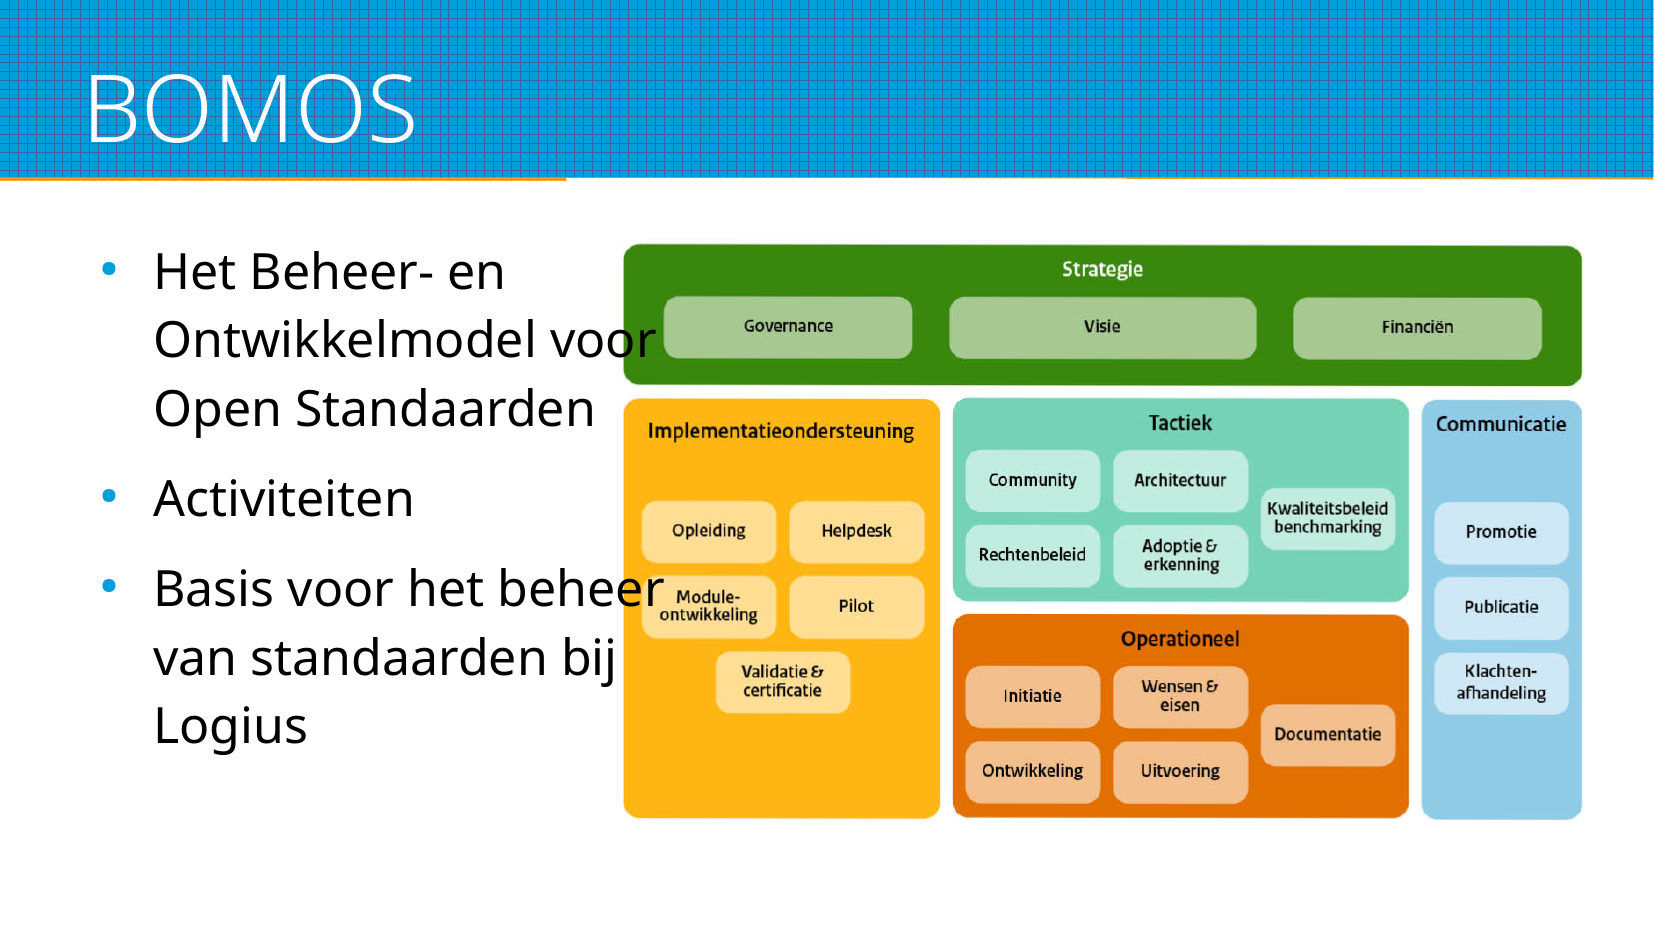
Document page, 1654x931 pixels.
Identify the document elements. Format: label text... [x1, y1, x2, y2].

picture [566, 178, 1654, 886]
title BOMOS [82, 14, 1571, 171]
list Het Beheer- en Ontwikkelmodel voor Open Standaarden Activiteiten Basis voor het beheer van standaarden bij Logius [82, 236, 680, 886]
